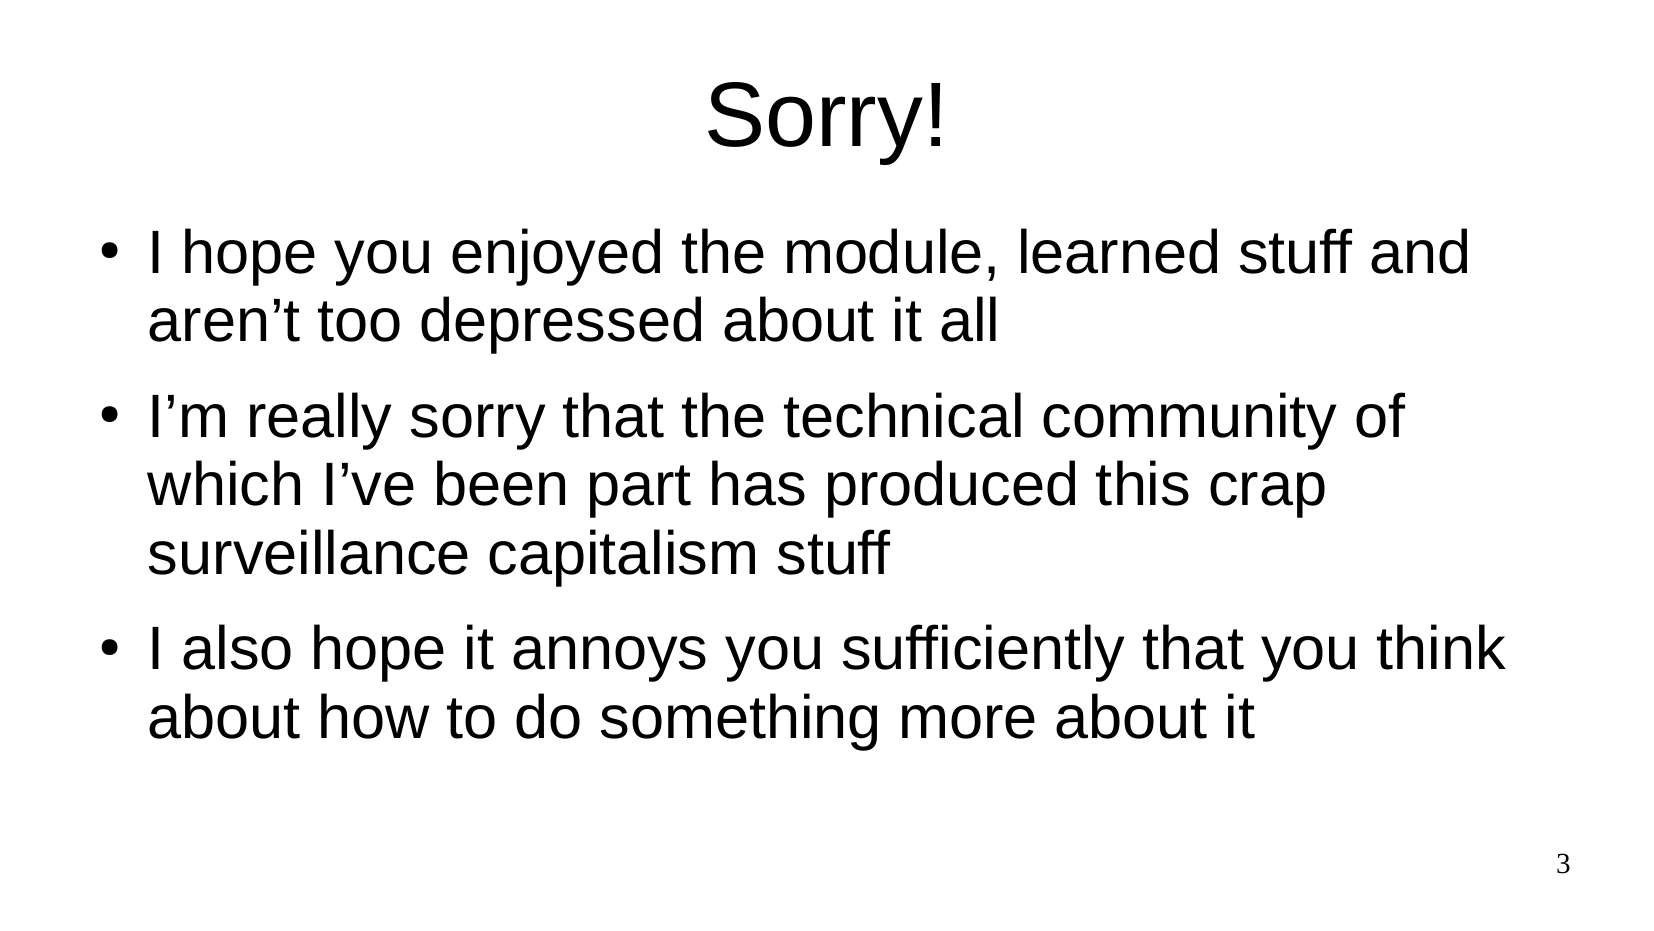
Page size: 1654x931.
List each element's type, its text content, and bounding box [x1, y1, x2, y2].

list I hope you enjoyed the module, learned stuff and aren’t too depressed about it all I’m really sorry that the technical community of which I’ve been part has produced this crap surveillance capitalism stuff I also hope it annoys you sufficiently that you think about how to do something more about it [82, 217, 1571, 758]
title Sorry! [82, 37, 1571, 193]
